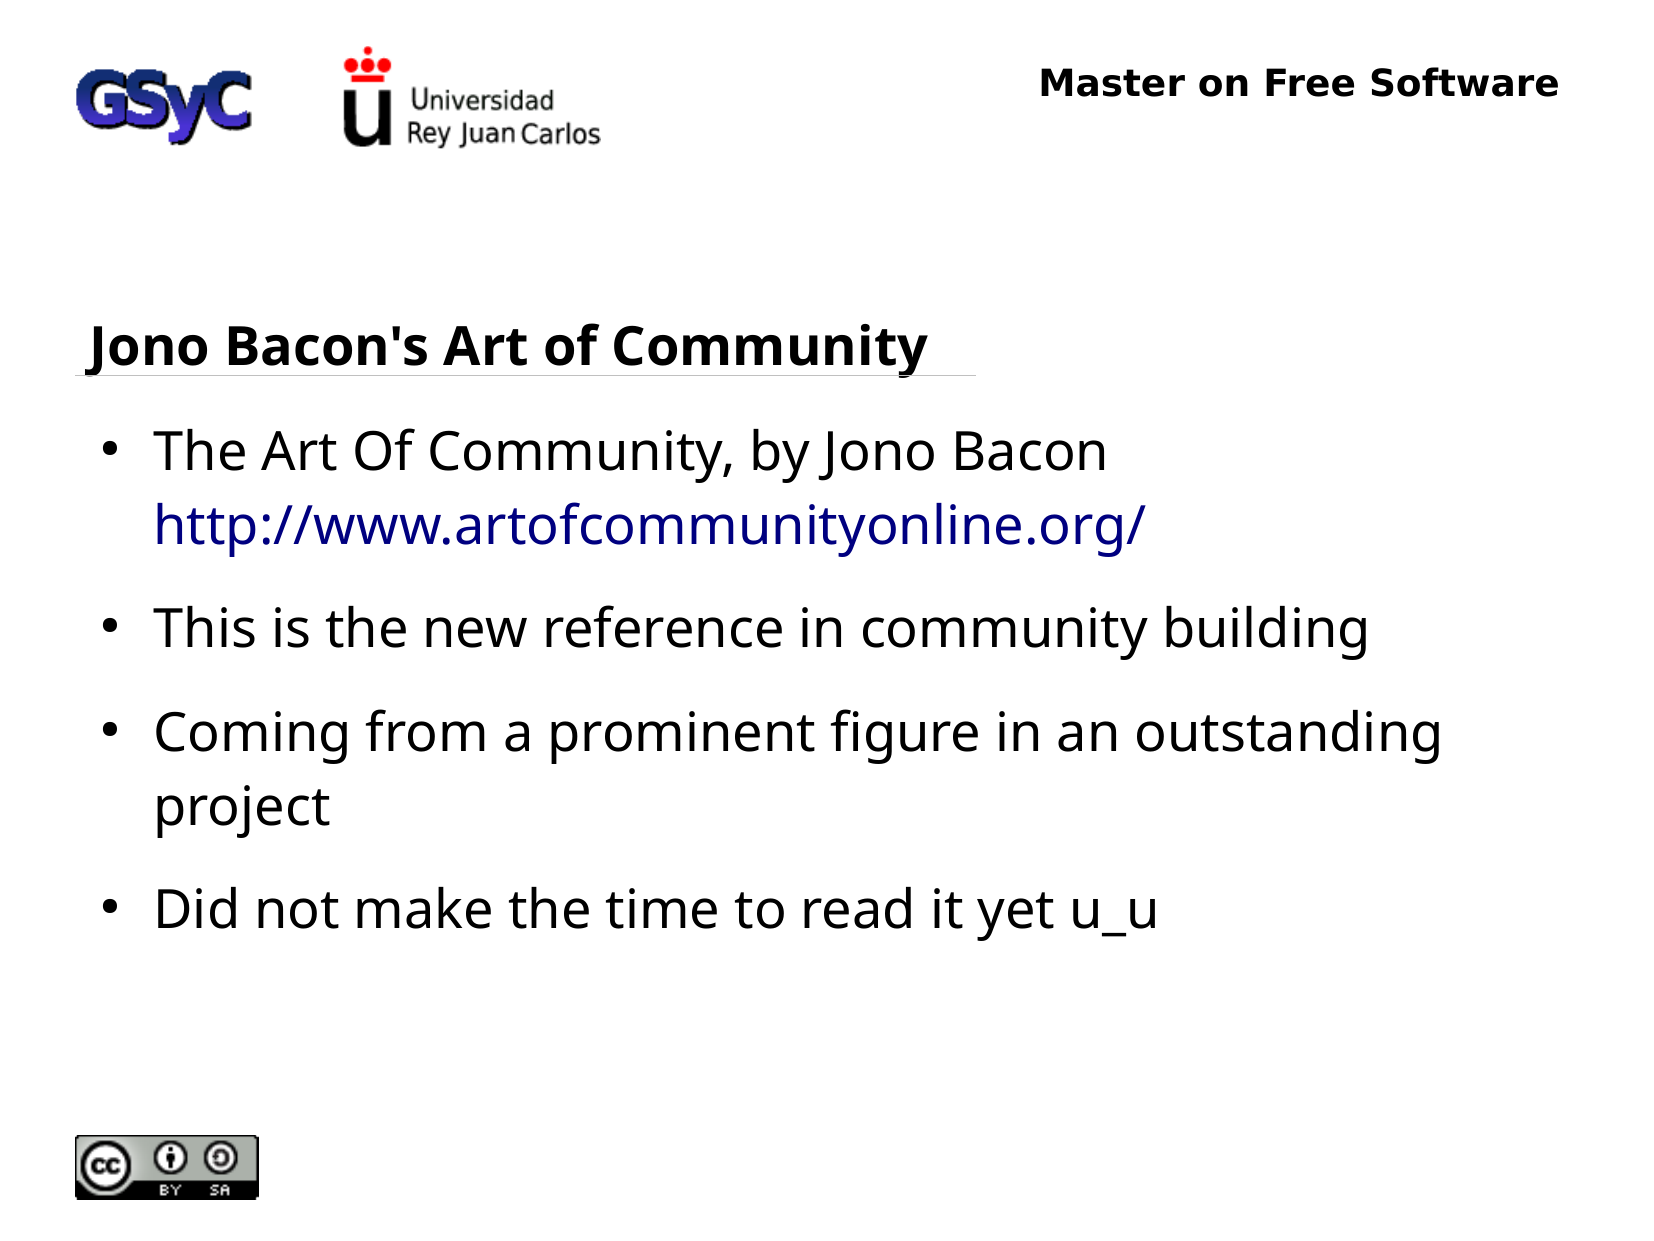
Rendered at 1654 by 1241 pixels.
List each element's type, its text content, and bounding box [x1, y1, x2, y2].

picture [75, 1163, 259, 1200]
picture [75, 46, 601, 150]
text_box Jono Bacon's Art of Community [75, 300, 1538, 381]
list The Art Of Community, by Jono Bacon http://www.artofcommunityonline.org/ This is the new reference in community building Coming from a prominent figure in an outstanding project Did not make the time to read it yet u_u [82, 412, 1571, 1109]
text_box [75, 412, 1576, 1163]
